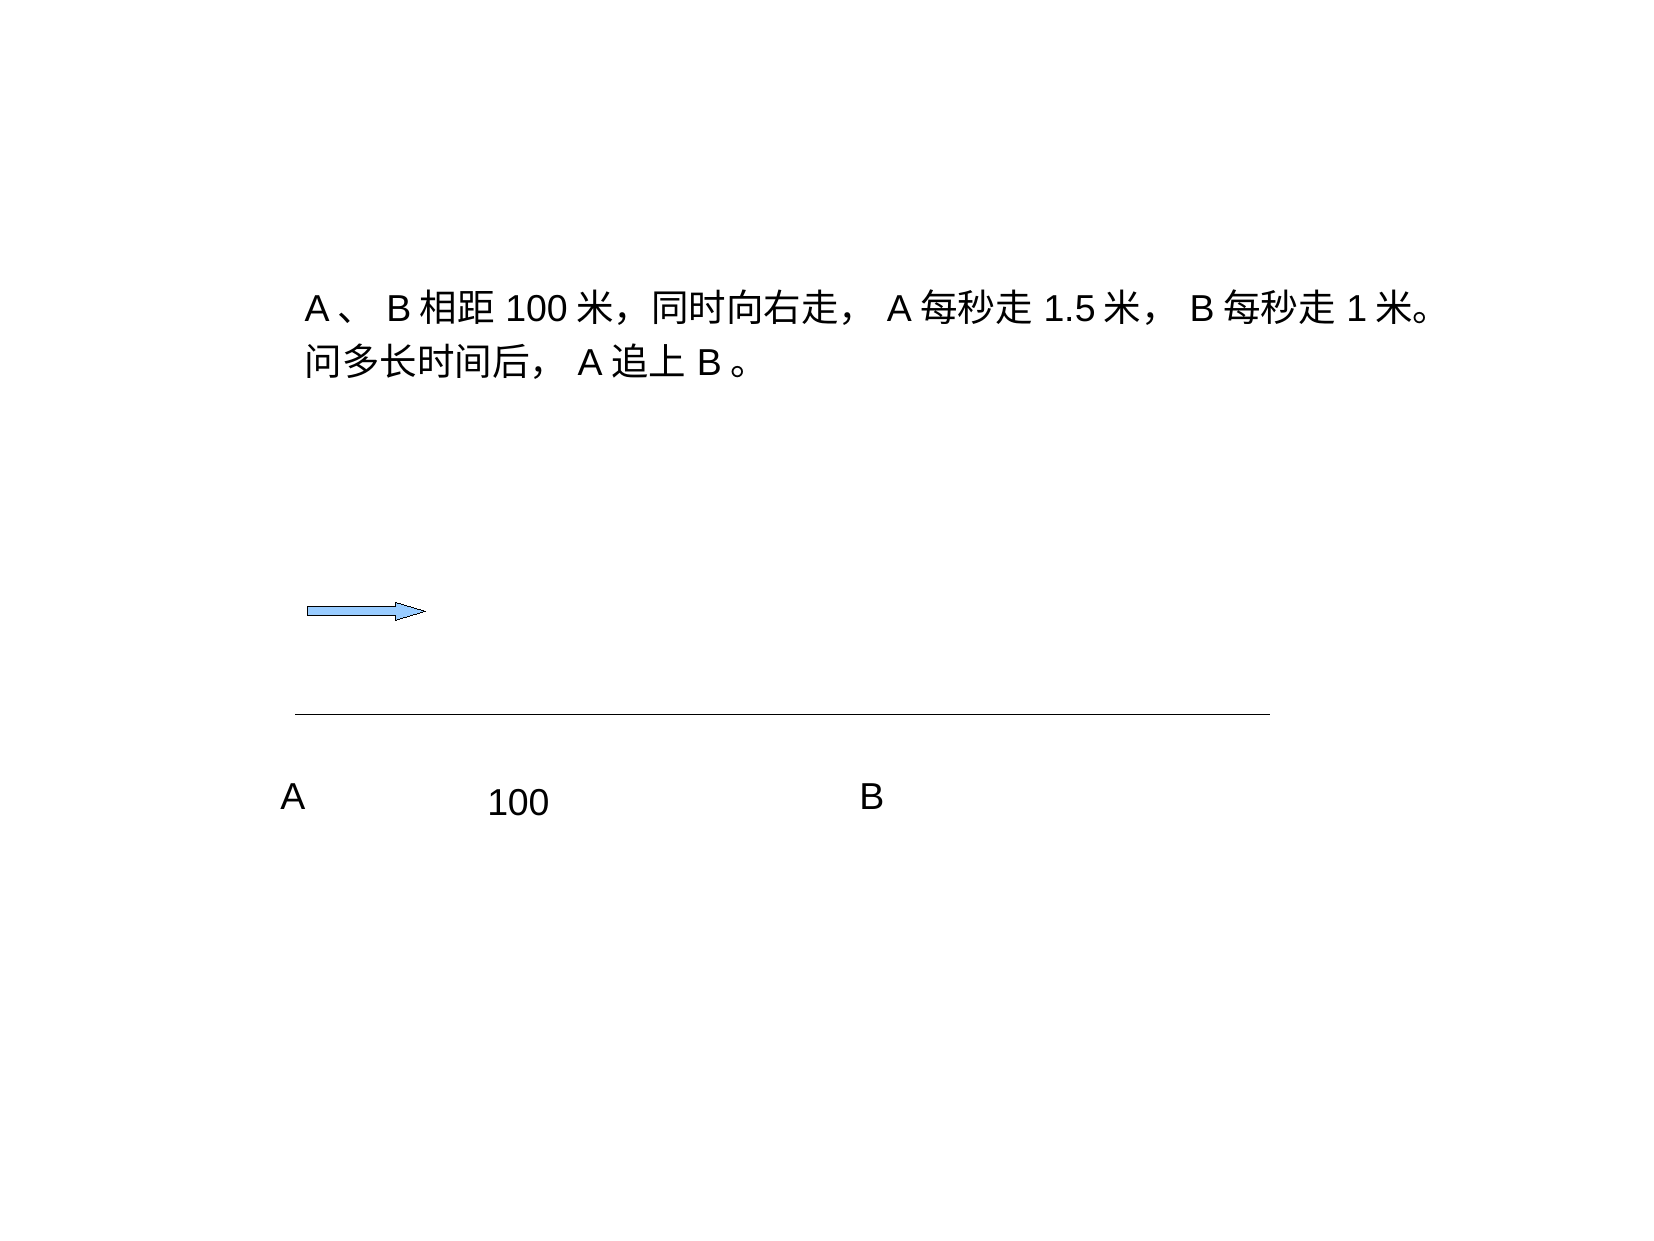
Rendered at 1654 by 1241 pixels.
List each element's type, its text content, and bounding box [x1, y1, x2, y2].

text_box [307, 602, 426, 621]
text_box A、B相距100米，同时向右走，A每秒走1.5米，B每秒走1米。 问多长时间后，A追上B。 [289, 270, 1348, 370]
text_box B [844, 768, 900, 826]
text_box A [265, 768, 321, 825]
text_box 100 [472, 773, 565, 831]
